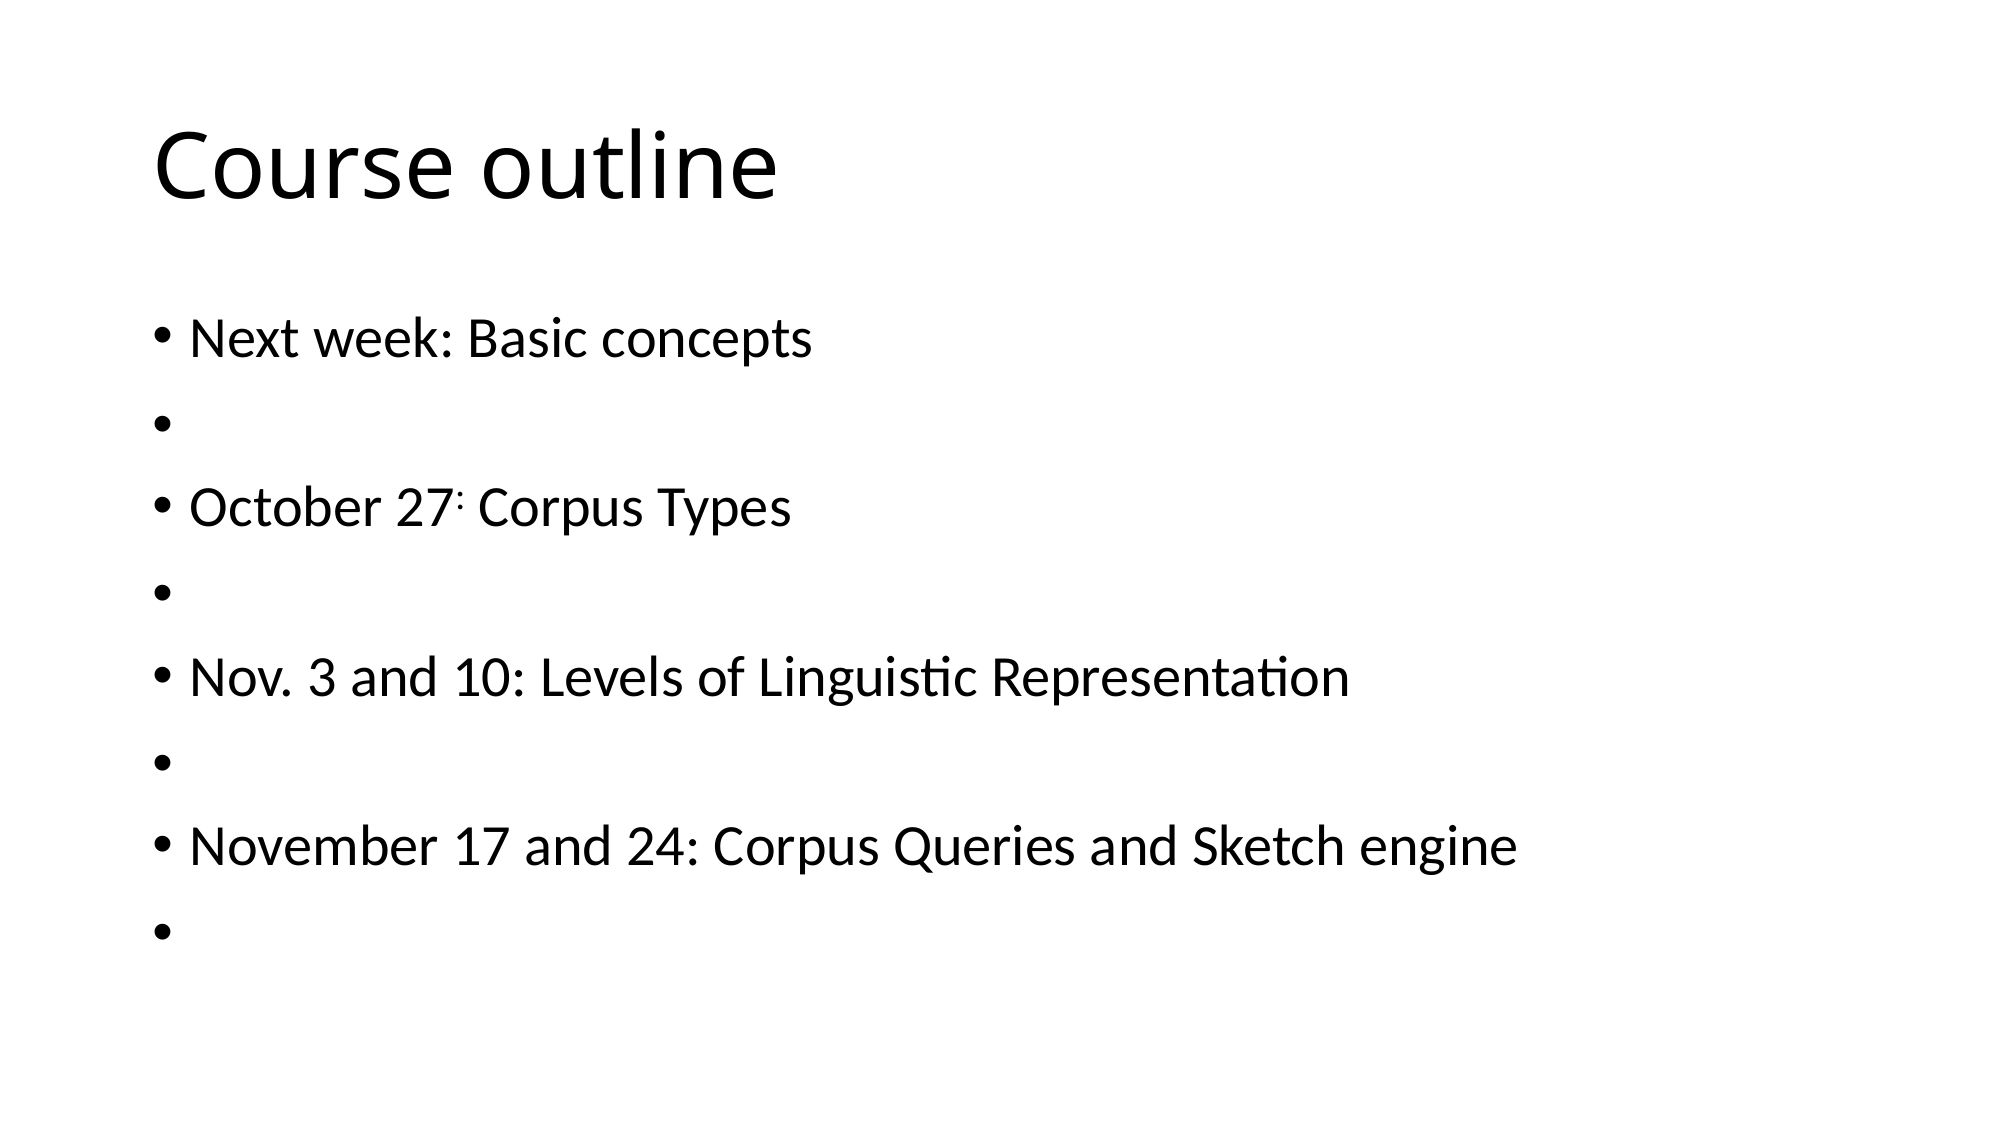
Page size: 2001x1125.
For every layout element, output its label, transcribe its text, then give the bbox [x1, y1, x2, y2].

list Next week: Basic concepts October 27: Corpus Types Nov. 3 and 10: Levels of Linguistic Representation November 17 and 24: Corpus Queries and Sketch engine [137, 299, 1863, 1014]
title Course outline [137, 59, 1863, 278]
